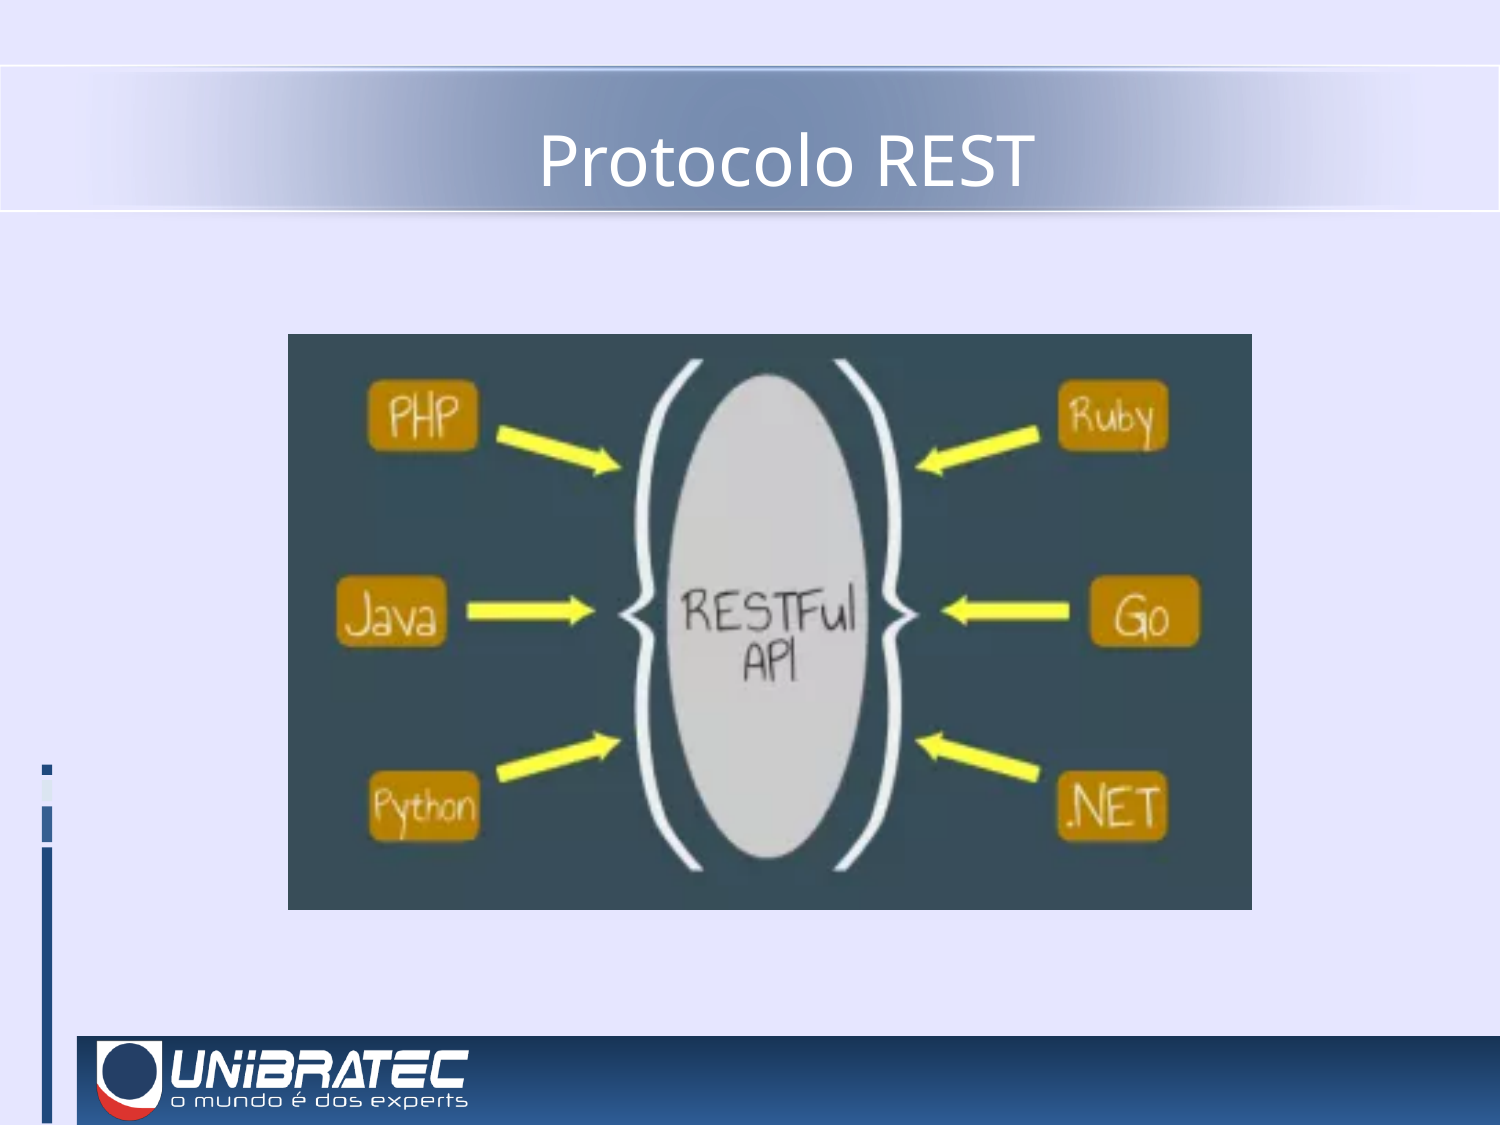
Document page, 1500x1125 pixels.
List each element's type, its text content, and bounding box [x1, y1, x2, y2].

title Protocolo REST [150, 84, 1424, 233]
picture [288, 334, 1252, 910]
picture [0, 58, 1500, 227]
picture [96, 1040, 469, 1121]
